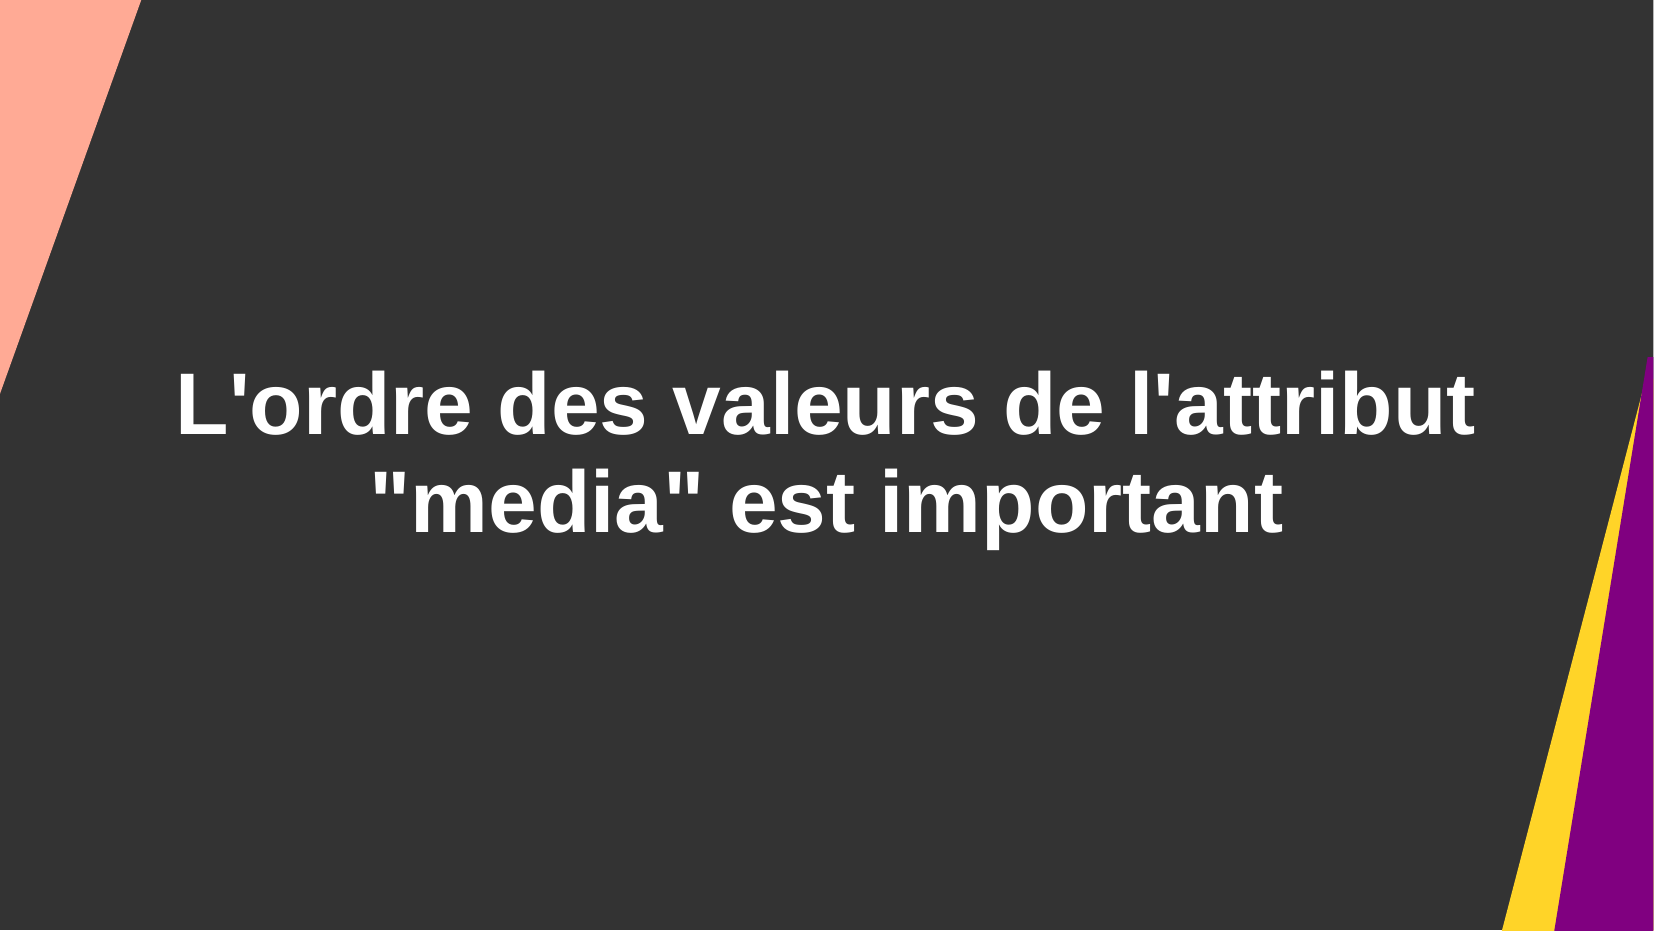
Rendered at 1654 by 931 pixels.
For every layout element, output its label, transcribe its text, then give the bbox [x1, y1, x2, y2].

text_box [0, 0, 142, 394]
title L'ordre des valeurs de l'attribut "media" est important [31, 355, 1622, 649]
text_box [1501, 356, 1654, 931]
